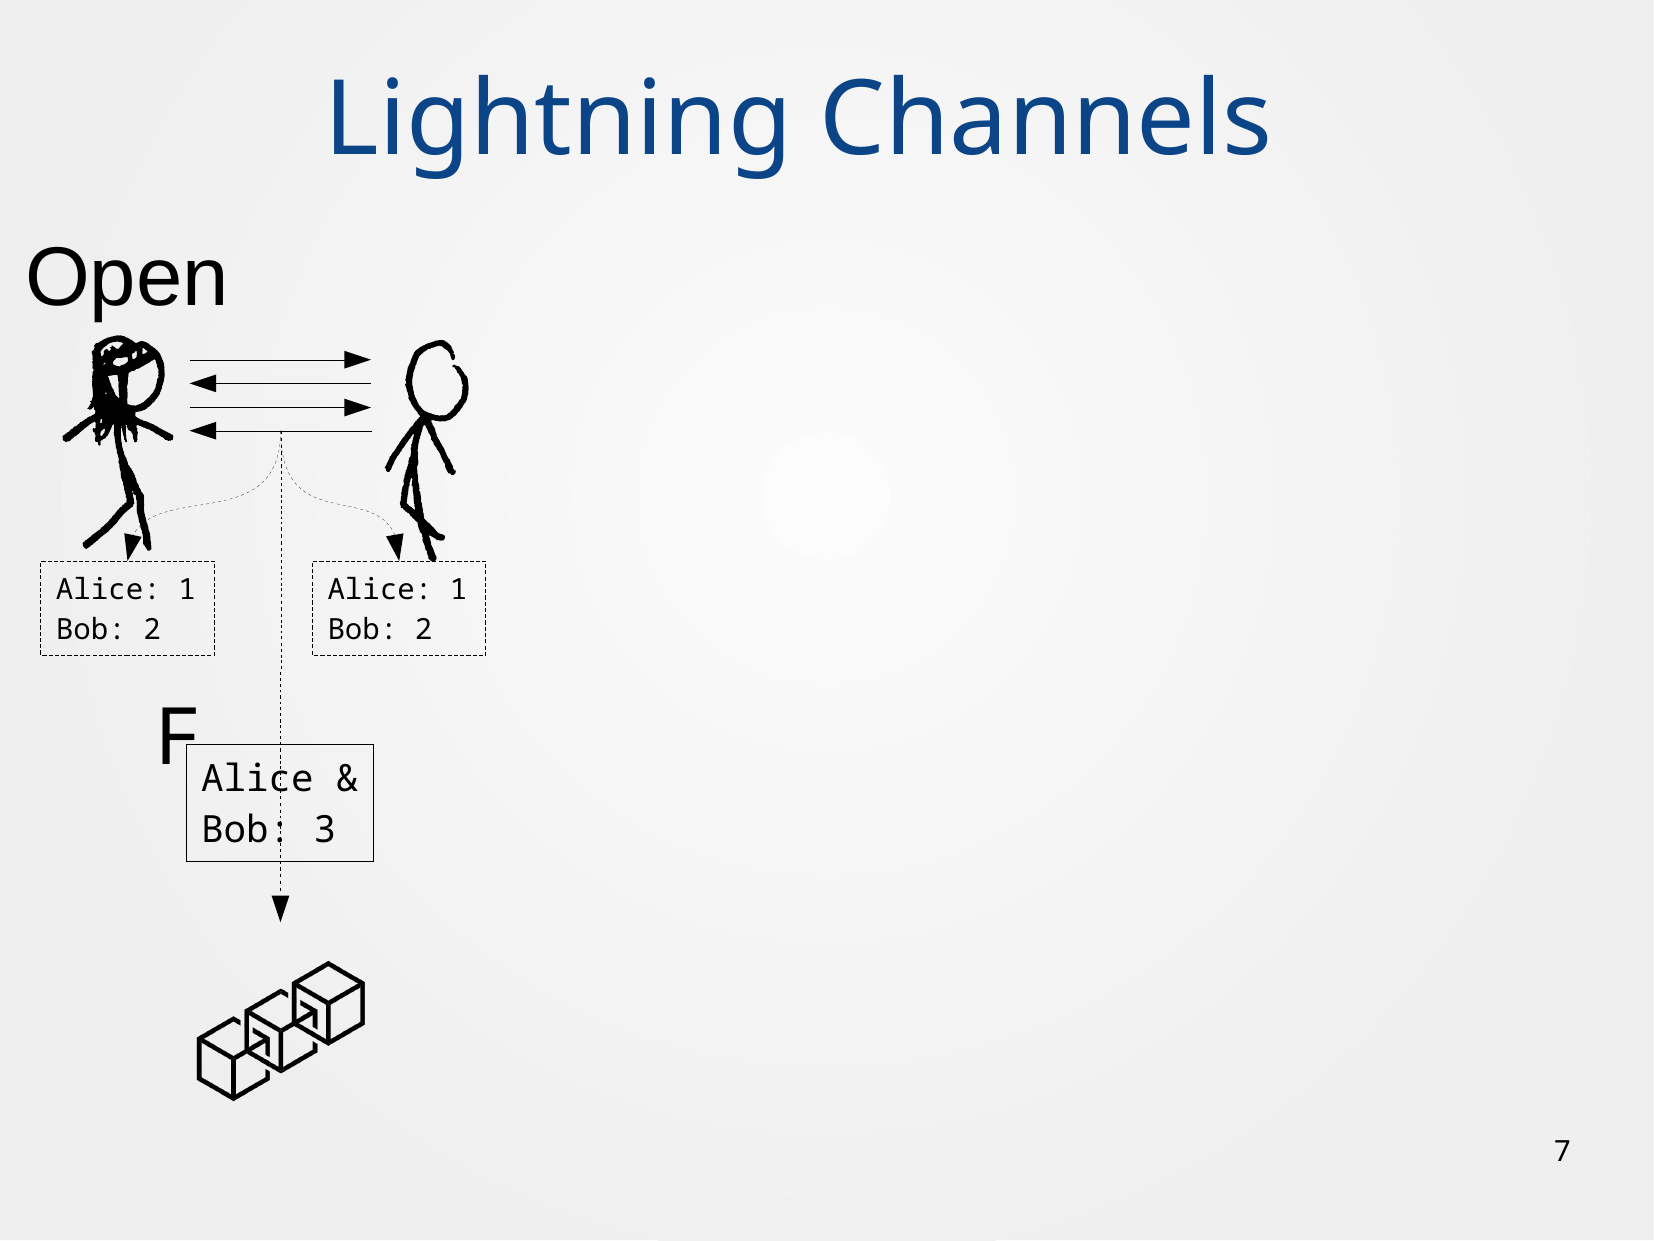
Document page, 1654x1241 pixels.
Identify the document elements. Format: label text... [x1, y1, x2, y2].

text_box Open [10, 222, 246, 335]
picture [382, 337, 471, 561]
text_box Alice: 1 Bob: 2 [40, 561, 215, 656]
text_box Alice: 1 Bob: 2 [312, 561, 486, 656]
picture [130, 922, 431, 1140]
picture [61, 335, 175, 551]
text_box F [140, 672, 189, 795]
title Lightning Channels [324, 0, 1329, 236]
text_box Alice & Bob: 3 [186, 744, 374, 862]
